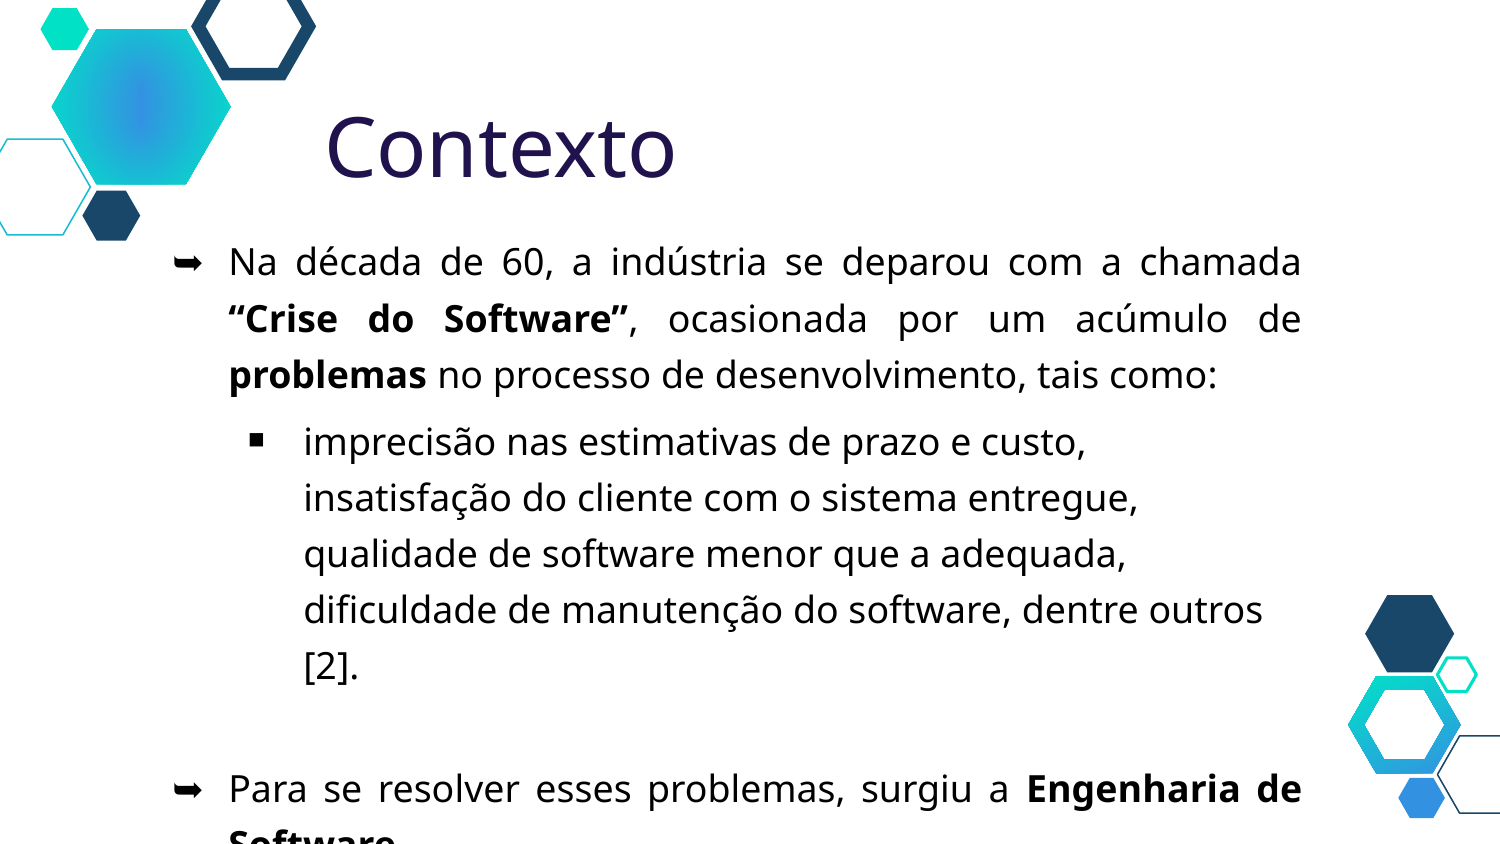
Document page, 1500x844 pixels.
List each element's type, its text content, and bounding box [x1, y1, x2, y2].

title Contexto [309, 103, 1121, 209]
list Na década de 60, a indústria se deparou com a chamada “Crise do Software”, ocasionada por um acúmulo de problemas no processo de desenvolvimento, tais como: imprecisão nas estimativas de prazo e custo, insatisfação do cliente com o sistema entregue, qualidade de software menor que a adequada, dificuldade de manutenção do software, dentre outros [2]. Para se resolver esses problemas, surgiu a Engenharia de Software. [138, 212, 1318, 755]
